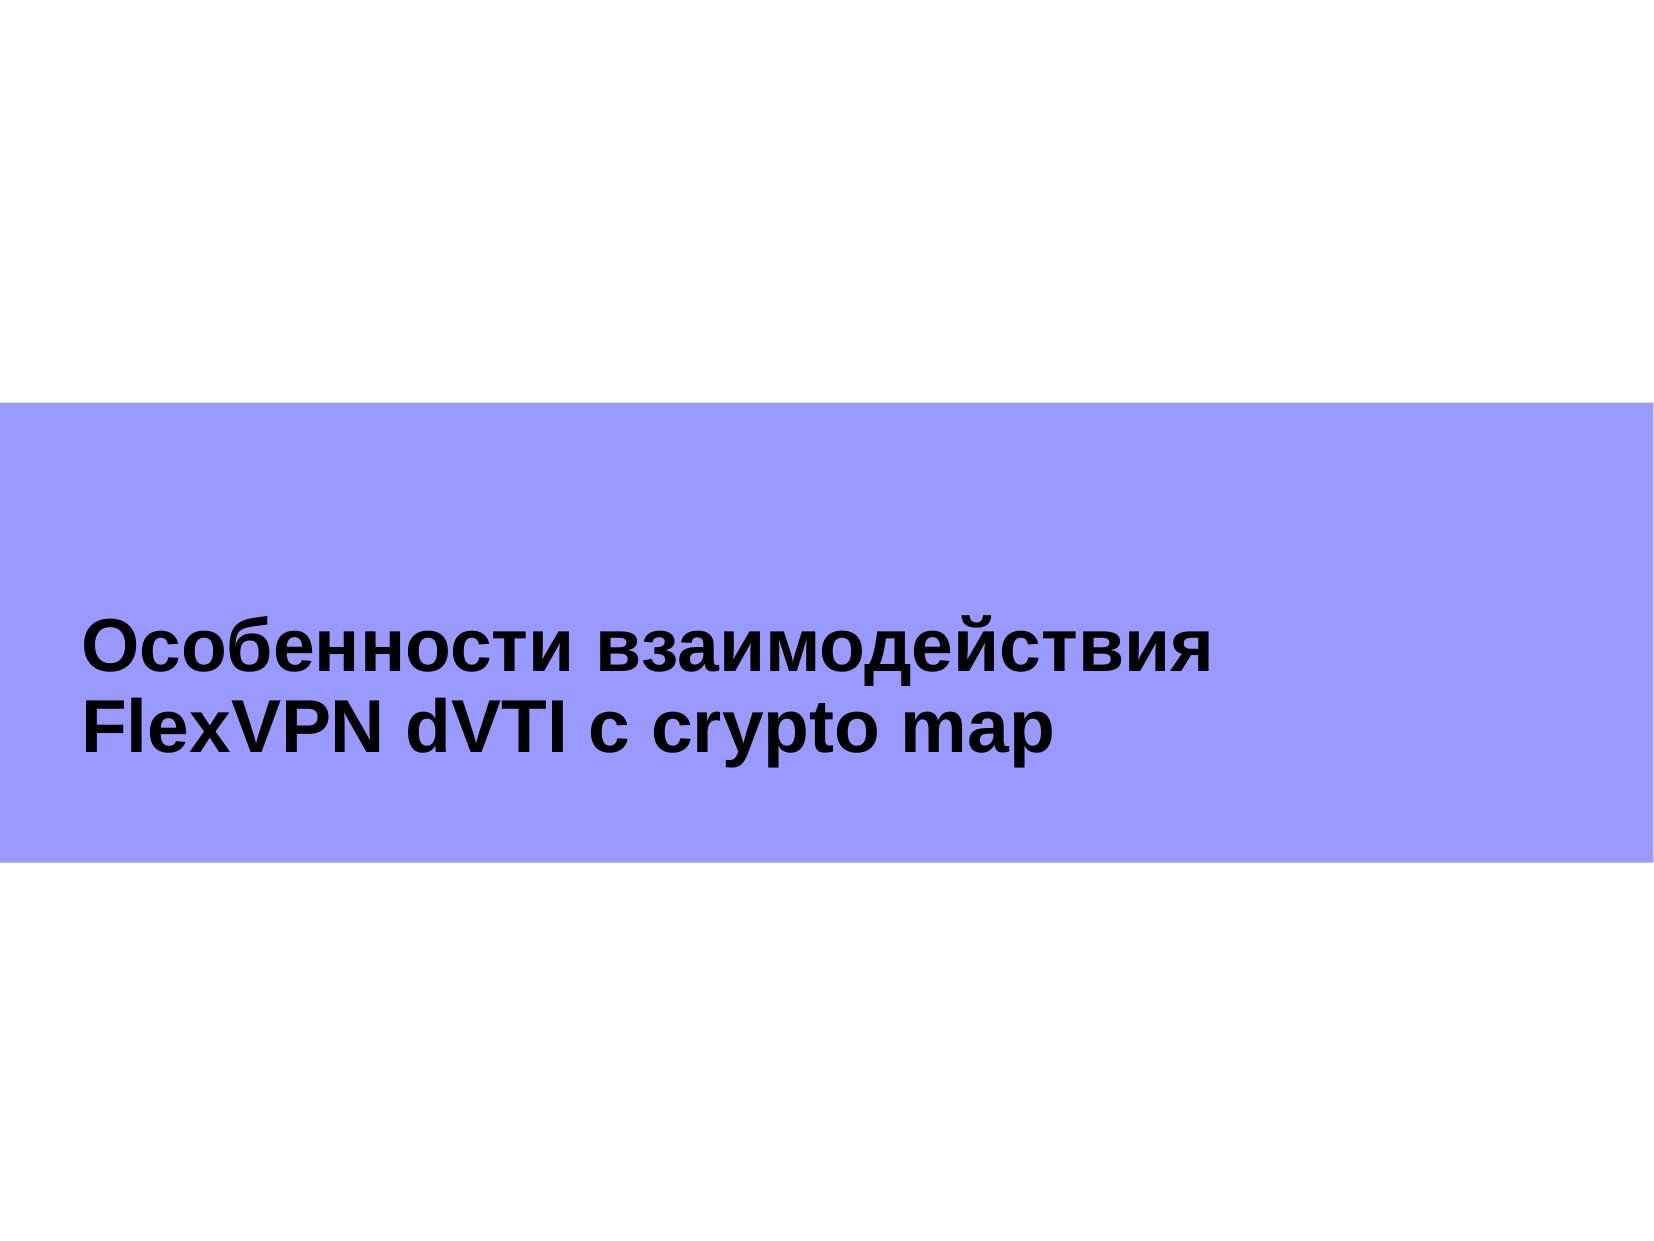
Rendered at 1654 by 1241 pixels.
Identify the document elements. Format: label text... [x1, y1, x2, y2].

text_box Особенности взаимодействия FlexVPN dVTI с crypto map [67, 600, 1530, 772]
